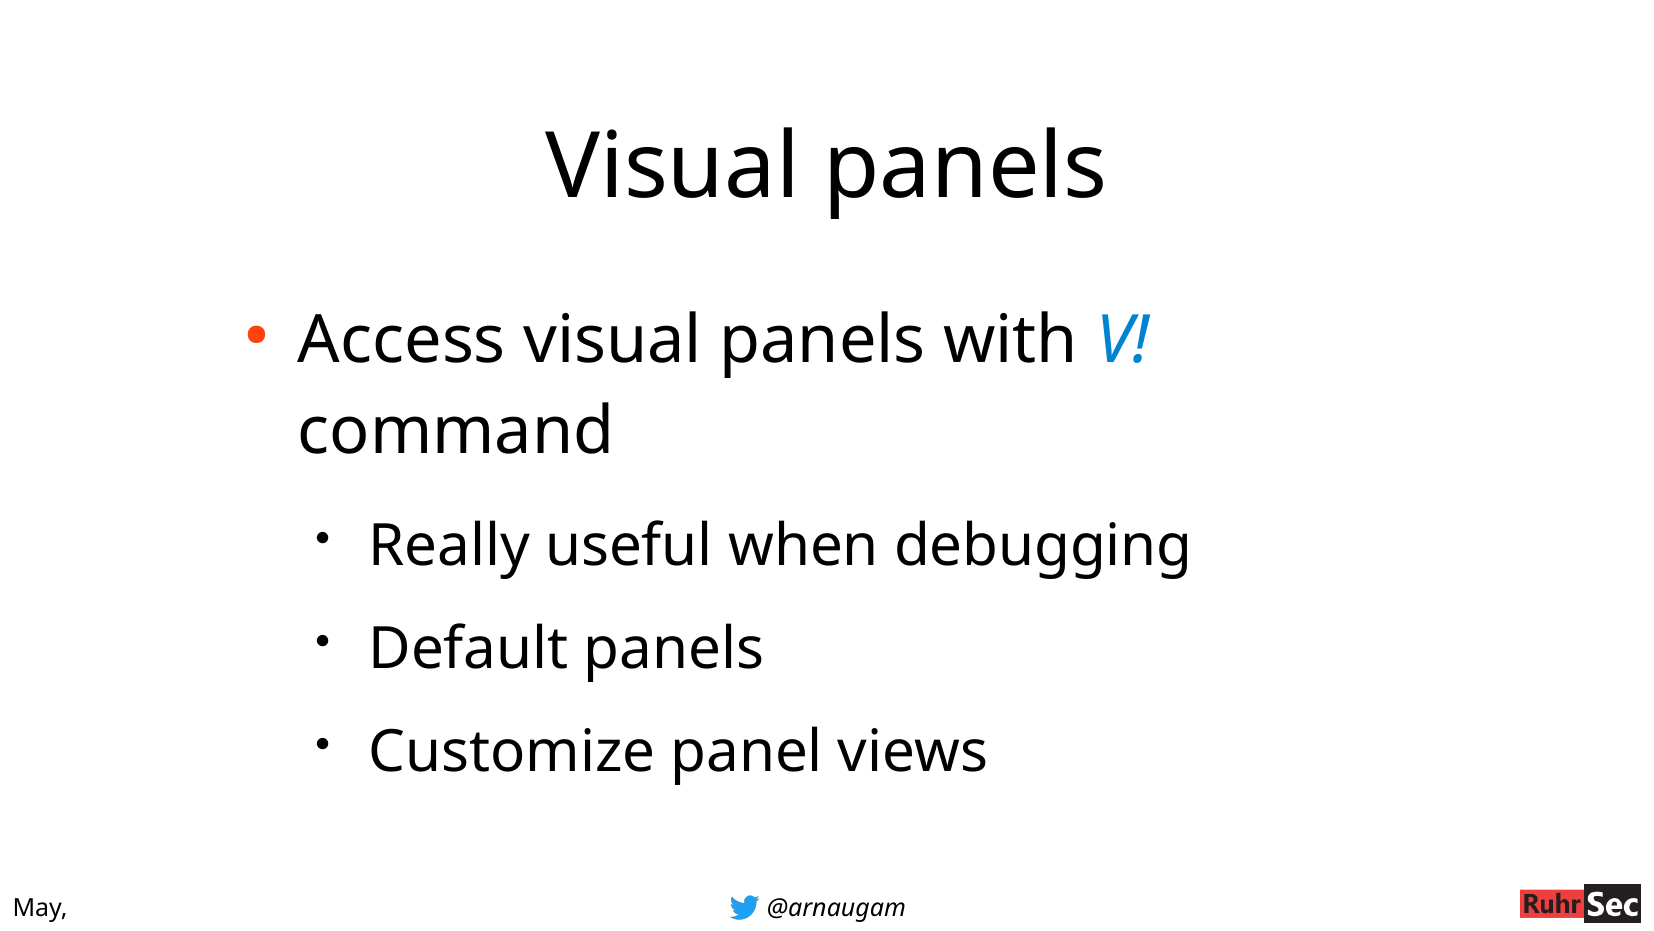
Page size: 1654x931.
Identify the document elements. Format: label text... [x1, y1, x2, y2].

picture [1520, 884, 1641, 923]
picture [721, 884, 768, 931]
title Visual panels [82, 84, 1571, 240]
list Access visual panels with V! command Really useful when debugging Default panels Customize panel views [226, 291, 1427, 757]
